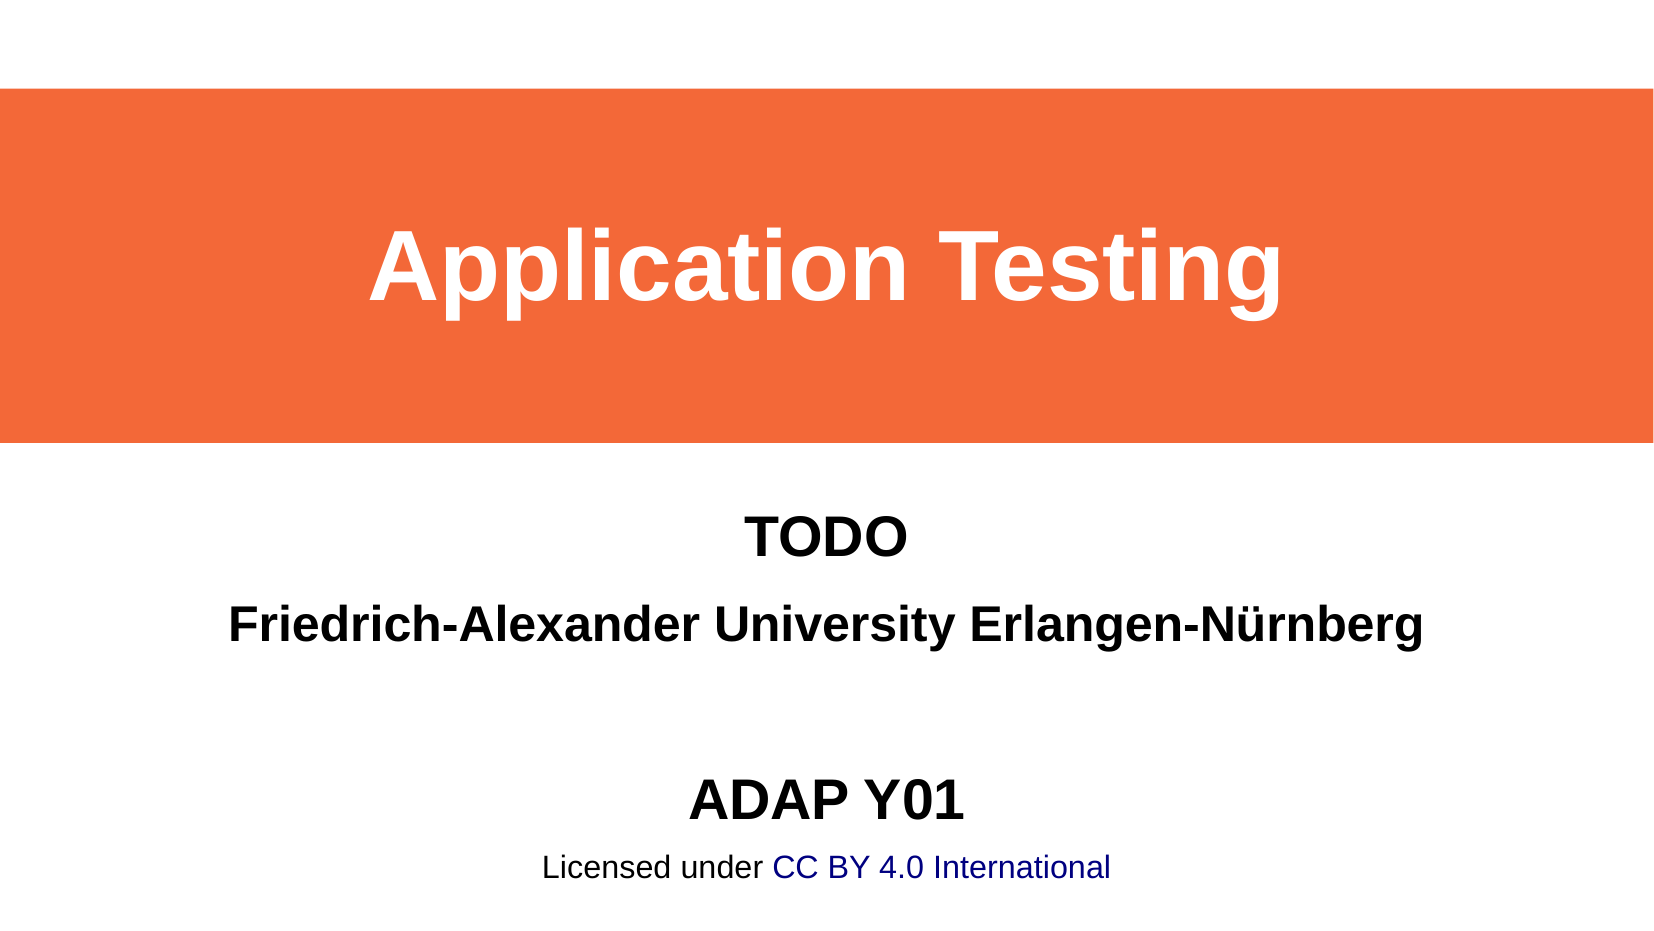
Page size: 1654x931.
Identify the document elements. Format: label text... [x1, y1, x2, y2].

title Application Testing [0, 88, 1654, 443]
subtitle TODO Friedrich-Alexander University Erlangen-Nürnberg ADAP Y01 Licensed under CC BY 4.0 International [29, 472, 1625, 886]
